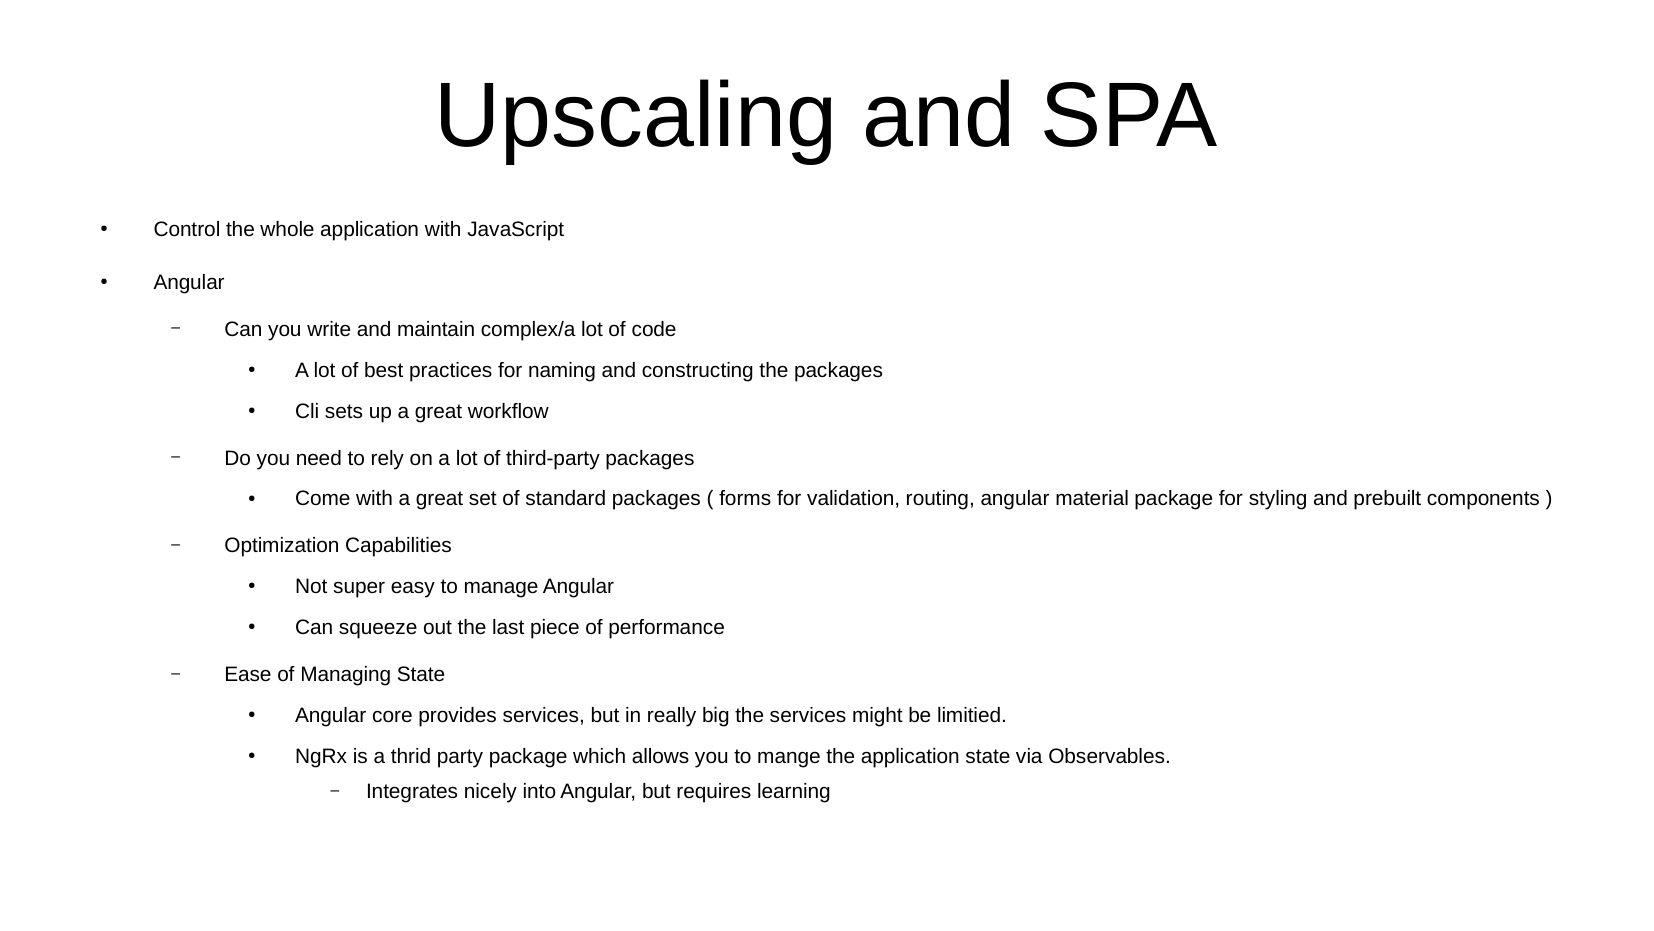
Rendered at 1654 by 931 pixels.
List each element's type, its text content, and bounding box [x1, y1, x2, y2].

title Upscaling and SPA [82, 37, 1571, 193]
list Control the whole application with JavaScript Angular Can you write and maintain complex/a lot of code A lot of best practices for naming and constructing the packages Cli sets up a great workflow Do you need to rely on a lot of third-party packages Come with a great set of standard packages ( forms for validation, routing, angular material package for styling and prebuilt components ) Optimization Capabilities Not super easy to manage Angular Can squeeze out the last piece of performance Ease of Managing State Angular core provides services, but in really big the services might be limitied. NgRx is a thrid party package which allows you to mange the application state via Observables. Integrates nicely into Angular, but requires learning [82, 217, 1576, 916]
